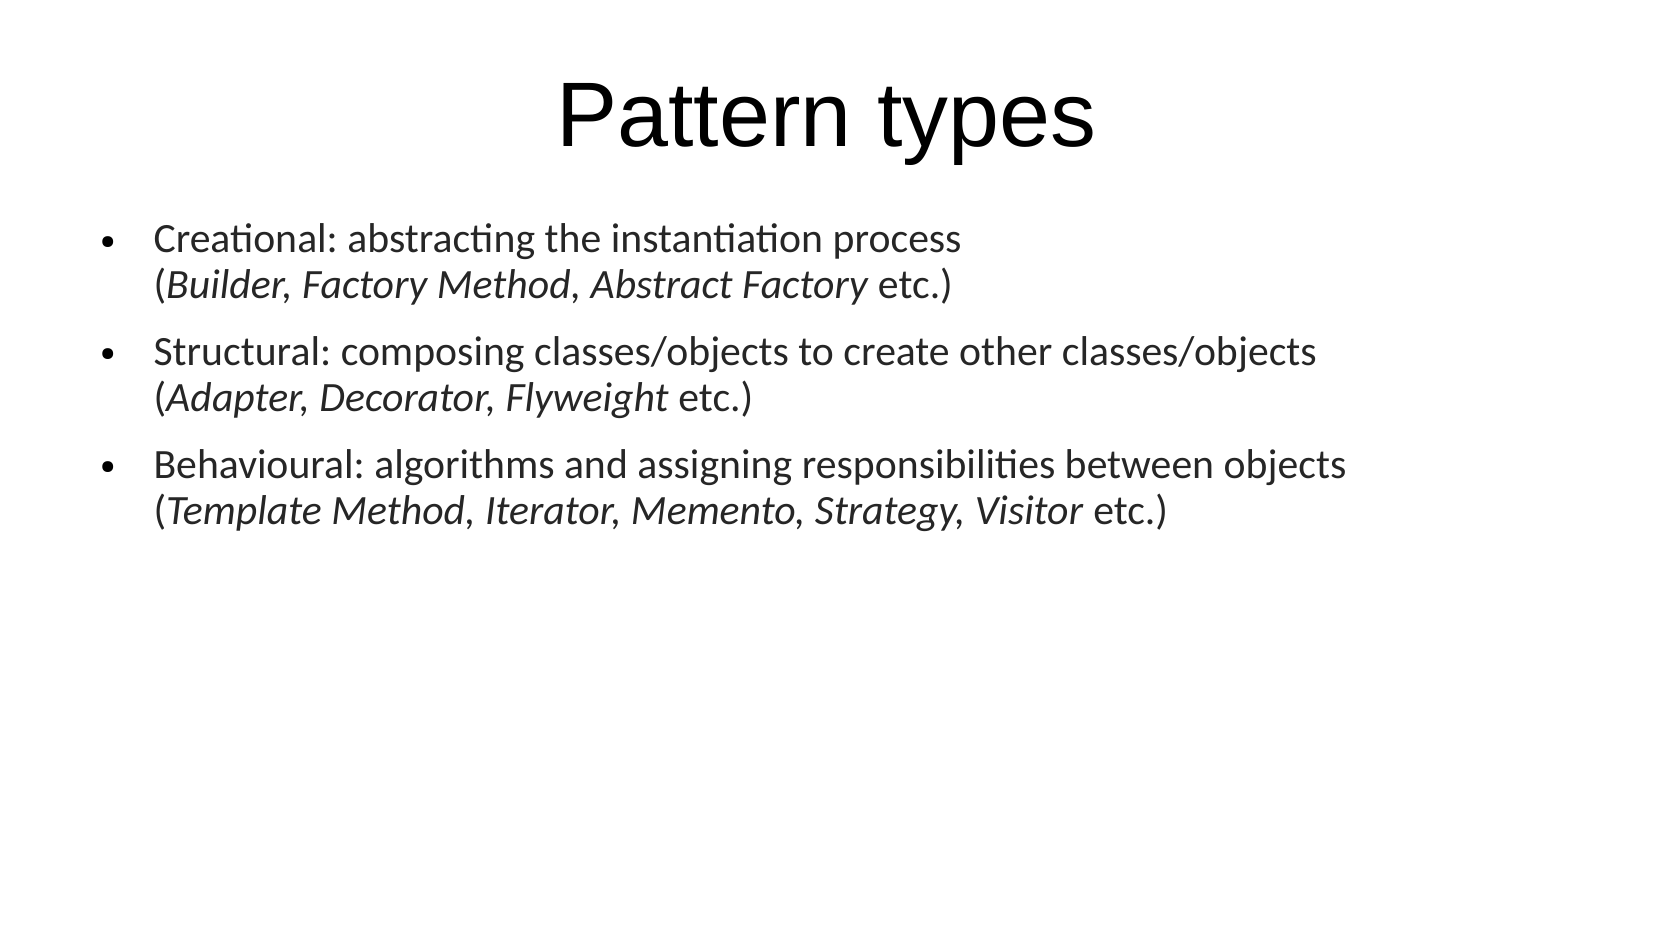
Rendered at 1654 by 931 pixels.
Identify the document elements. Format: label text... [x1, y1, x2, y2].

list Creational: abstracting the instantiation process (Builder, Factory Method, Abstract Factory etc.) Structural: composing classes/objects to create other classes/objects (Adapter, Decorator, Flyweight etc.) Behavioural: algorithms and assigning responsibilities between objects (Template Method, Iterator, Memento, Strategy, Visitor etc.) [82, 217, 1571, 758]
title Pattern types [82, 37, 1571, 193]
